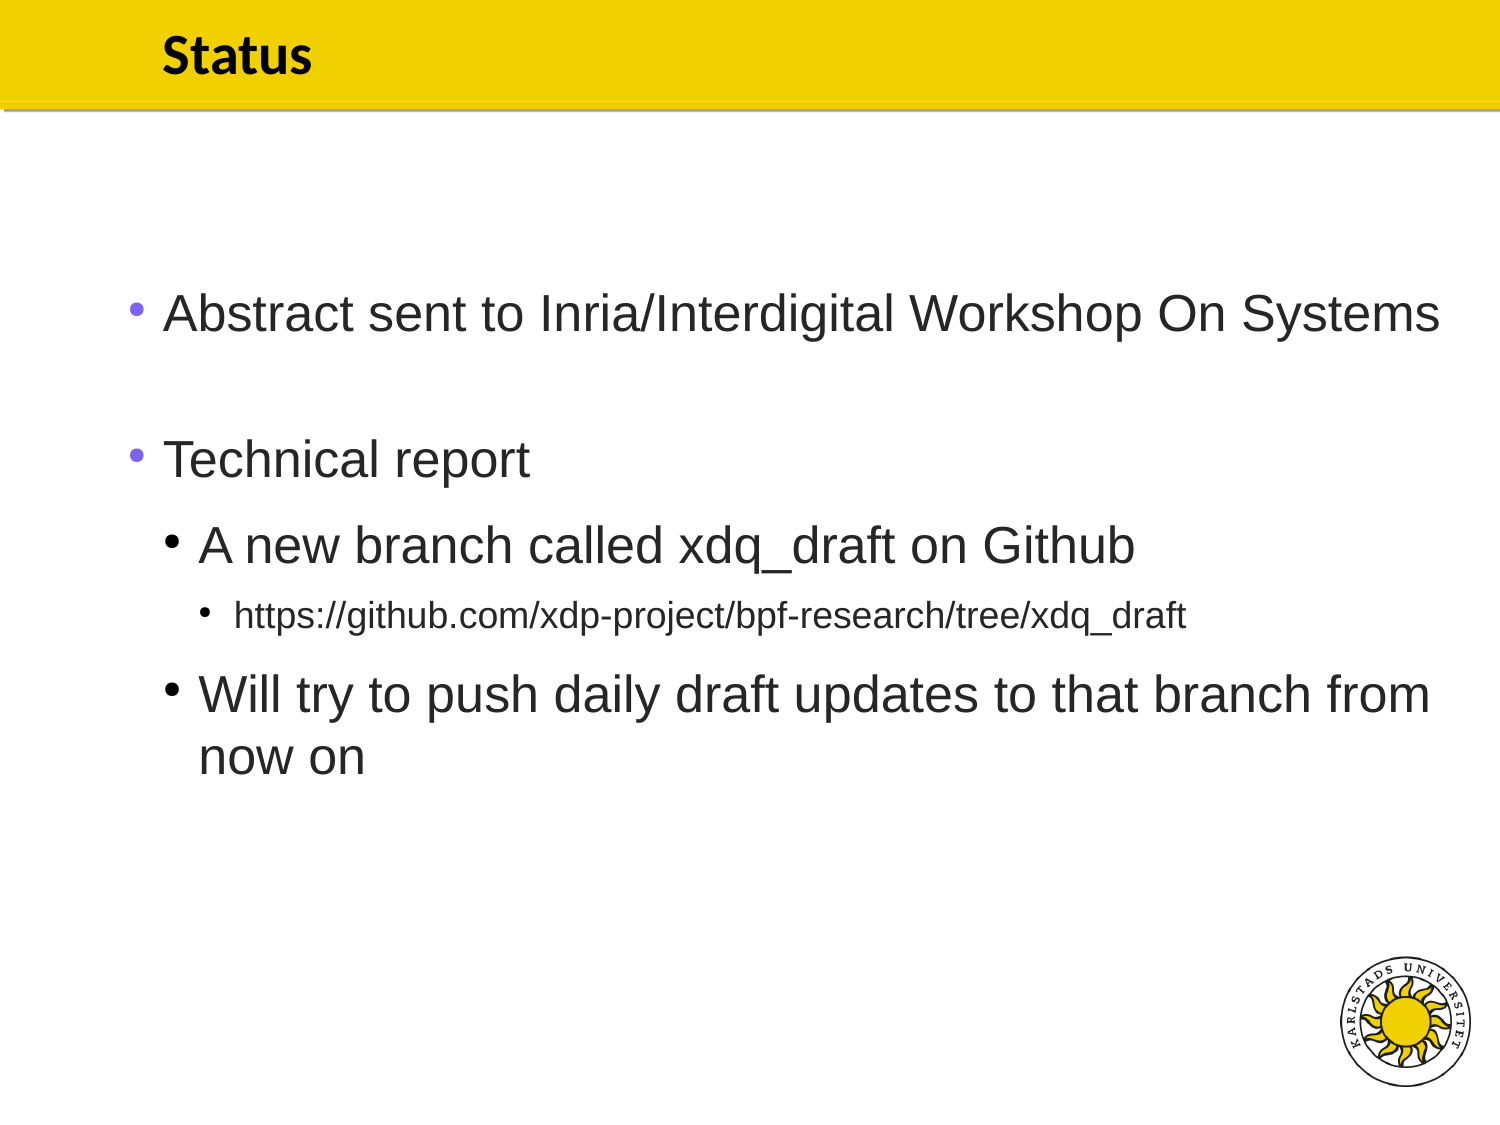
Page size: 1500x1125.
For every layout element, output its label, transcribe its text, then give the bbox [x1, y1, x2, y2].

title Status [112, 0, 1388, 102]
picture [1340, 970, 1471, 1095]
list Abstract sent to Inria/Interdigital Workshop On Systems Technical report A new branch called xdq_draft on Github https://github.com/xdp-project/bpf-research/tree/xdq_draft Will try to push daily draft updates to that branch from now on [112, 179, 1471, 970]
